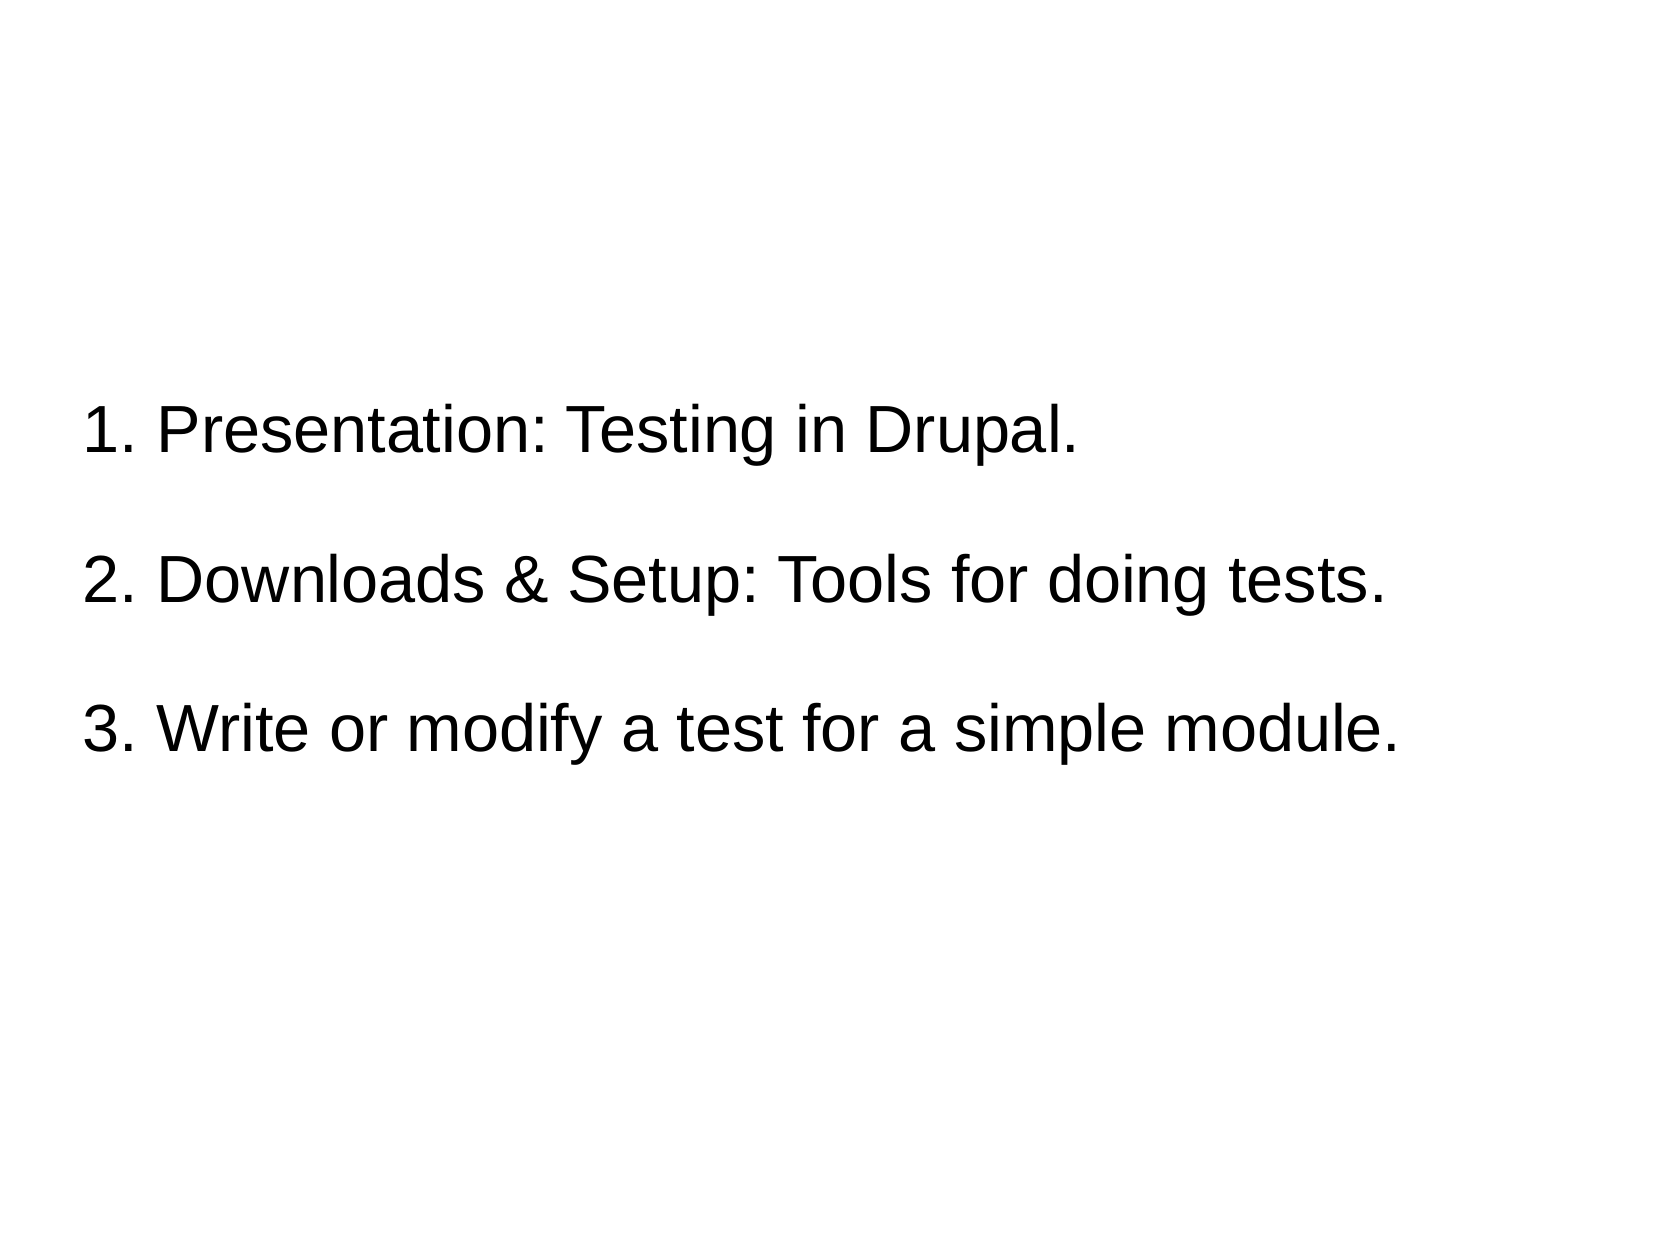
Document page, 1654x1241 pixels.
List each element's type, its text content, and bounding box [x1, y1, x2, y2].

subtitle 1. Presentation: Testing in Drupal. 2. Downloads & Setup: Tools for doing tests. 3. Write or modify a test for a simple module. [82, 56, 1571, 1102]
